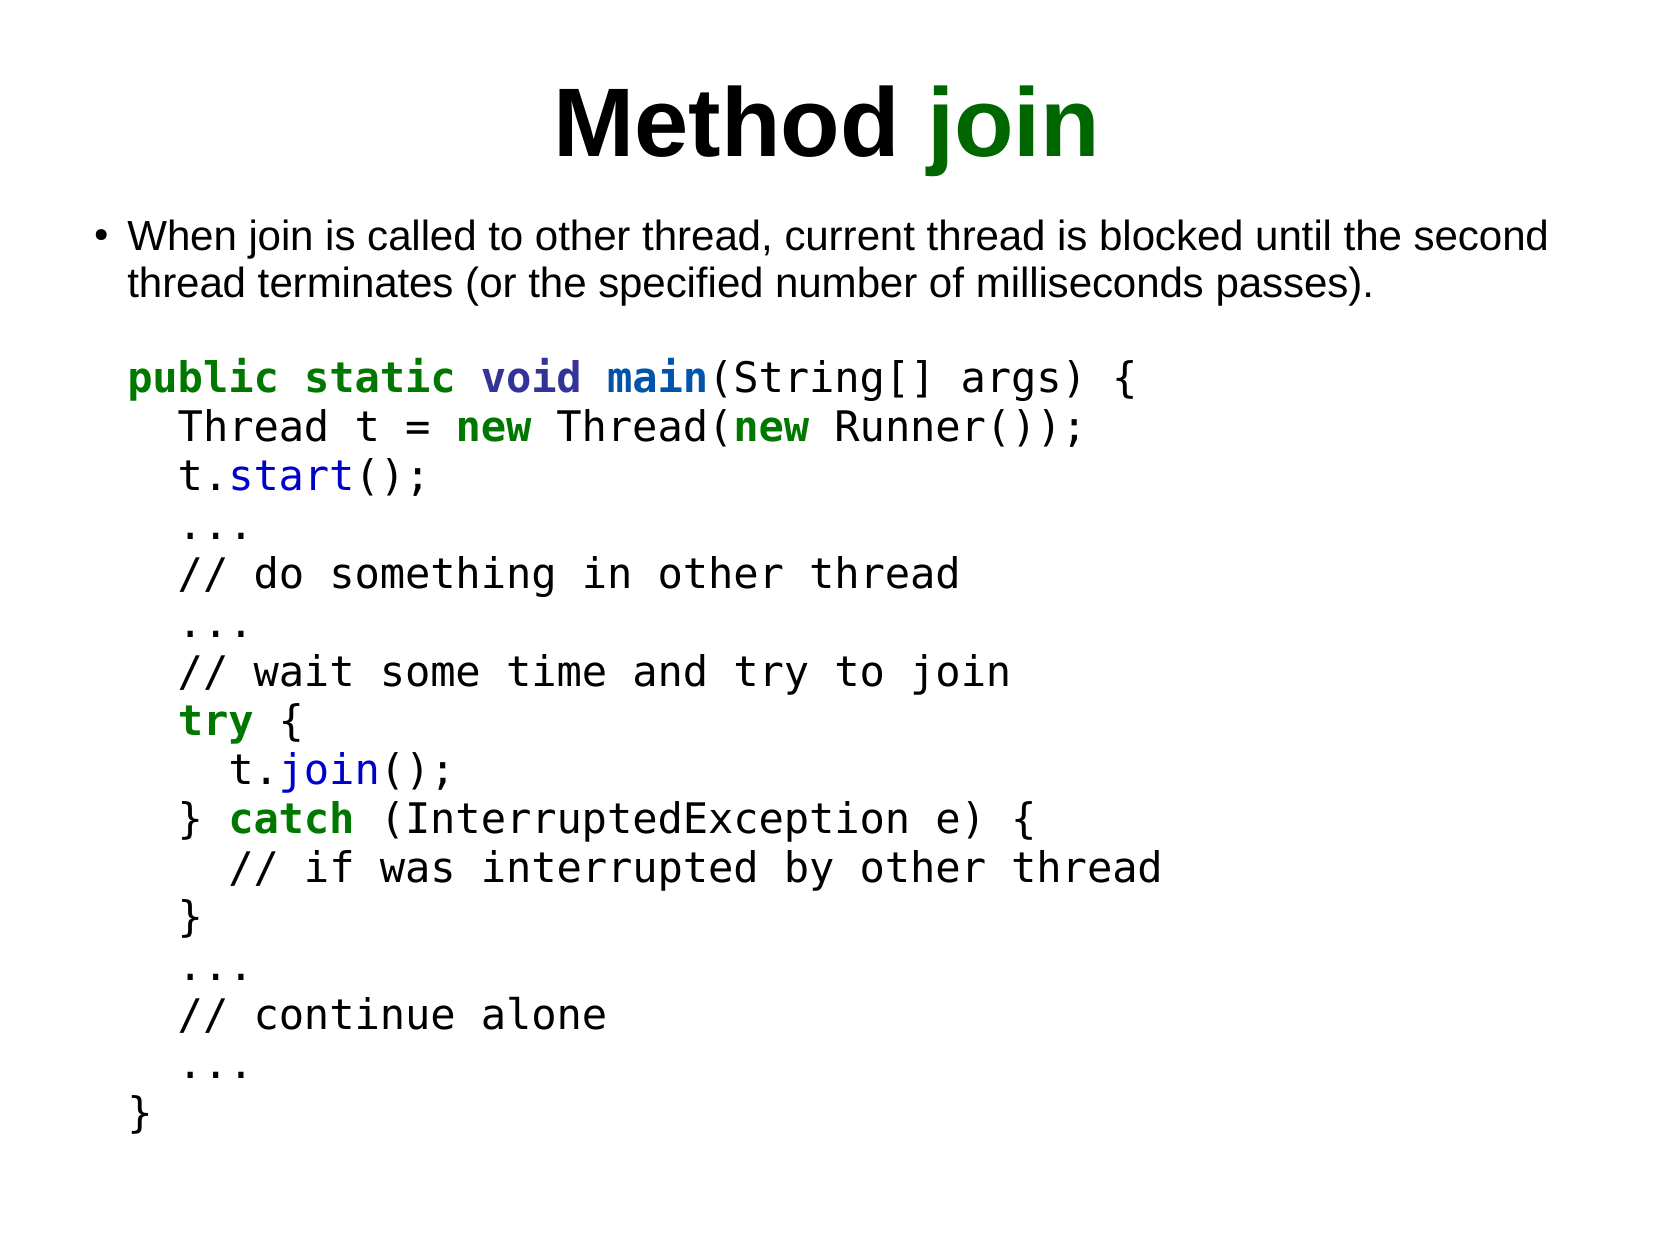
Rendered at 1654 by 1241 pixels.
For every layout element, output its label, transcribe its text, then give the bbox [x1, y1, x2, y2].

title Method join [82, 49, 1571, 196]
list When join is called to other thread, current thread is blocked until the second thread terminates (or the specified number of milliseconds passes). public static void main(String[] args) { Thread t = new Thread(new Runner()); t.start(); ... // do something in other thread ... // wait some time and try to join try { t.join(); } catch (InterruptedException e) { // if was interrupted by other thread } ... // continue alone ... } [82, 212, 1619, 1193]
